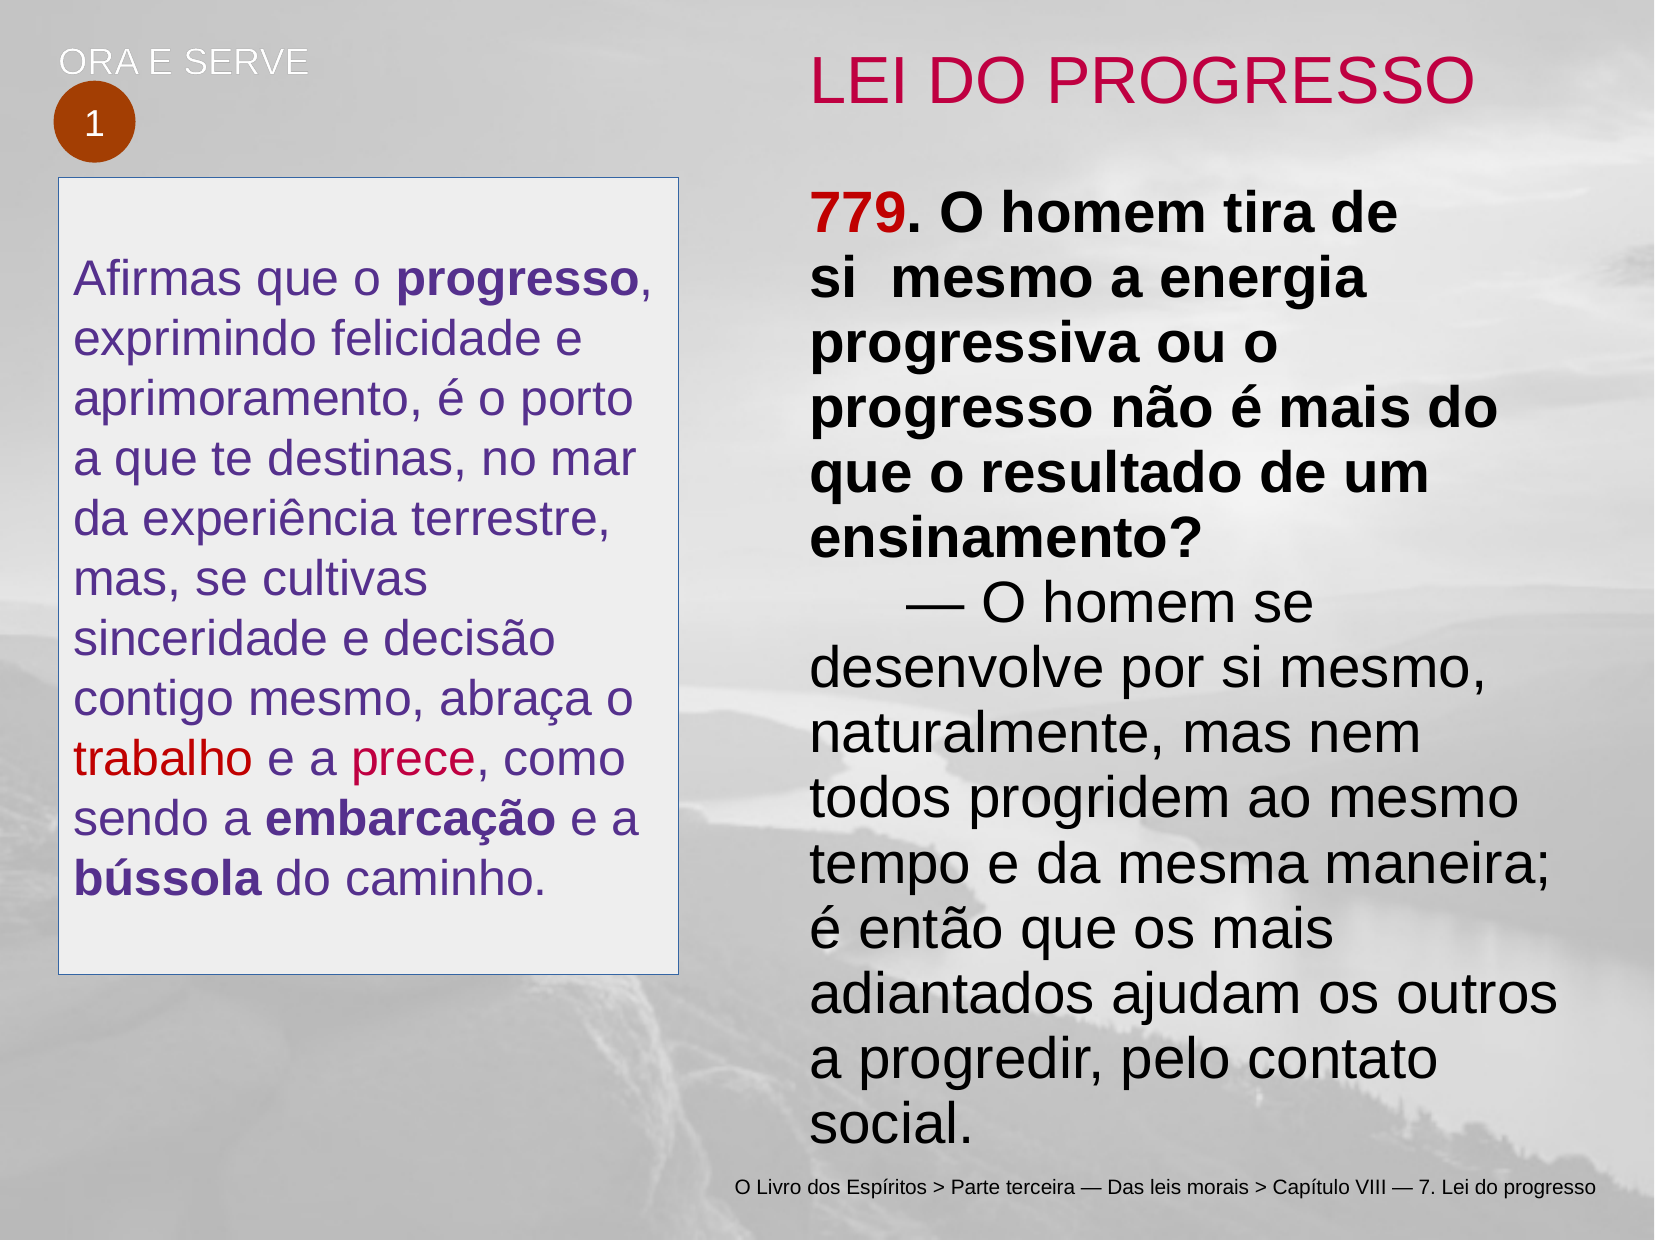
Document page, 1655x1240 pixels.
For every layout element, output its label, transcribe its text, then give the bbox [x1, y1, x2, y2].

text_box ORA E SERVE [43, 29, 325, 87]
text_box O Livro dos Espíritos > Parte terceira — Das leis morais > Capítulo VIII — 7. Lei do progresso [719, 1166, 1612, 1228]
text_box Afirmas que o progresso, exprimindo felicidade e aprimoramento, é o porto a que te destinas, no mar da experiência terrestre, mas, se cultivas sinceridade e decisão contigo mesmo, abraça o trabalho e a prece, como sendo a embarcação e a bússola do caminho. [58, 177, 679, 975]
text_box LEI DO PROGRESSO [794, 29, 1492, 119]
text_box 1 [53, 80, 136, 163]
picture [0, 0, 1655, 1240]
text_box 779. O homem tira de si mesmo a energia progressiva ou o progresso não é mais do que o resultado de um ensinamento? — O homem se desenvolve por si mesmo, naturalmente, mas nem todos progridem ao mesmo tempo e da mesma maneira; é então que os mais adiantados ajudam os outros a progredir, pelo contato social. [794, 172, 1595, 1095]
